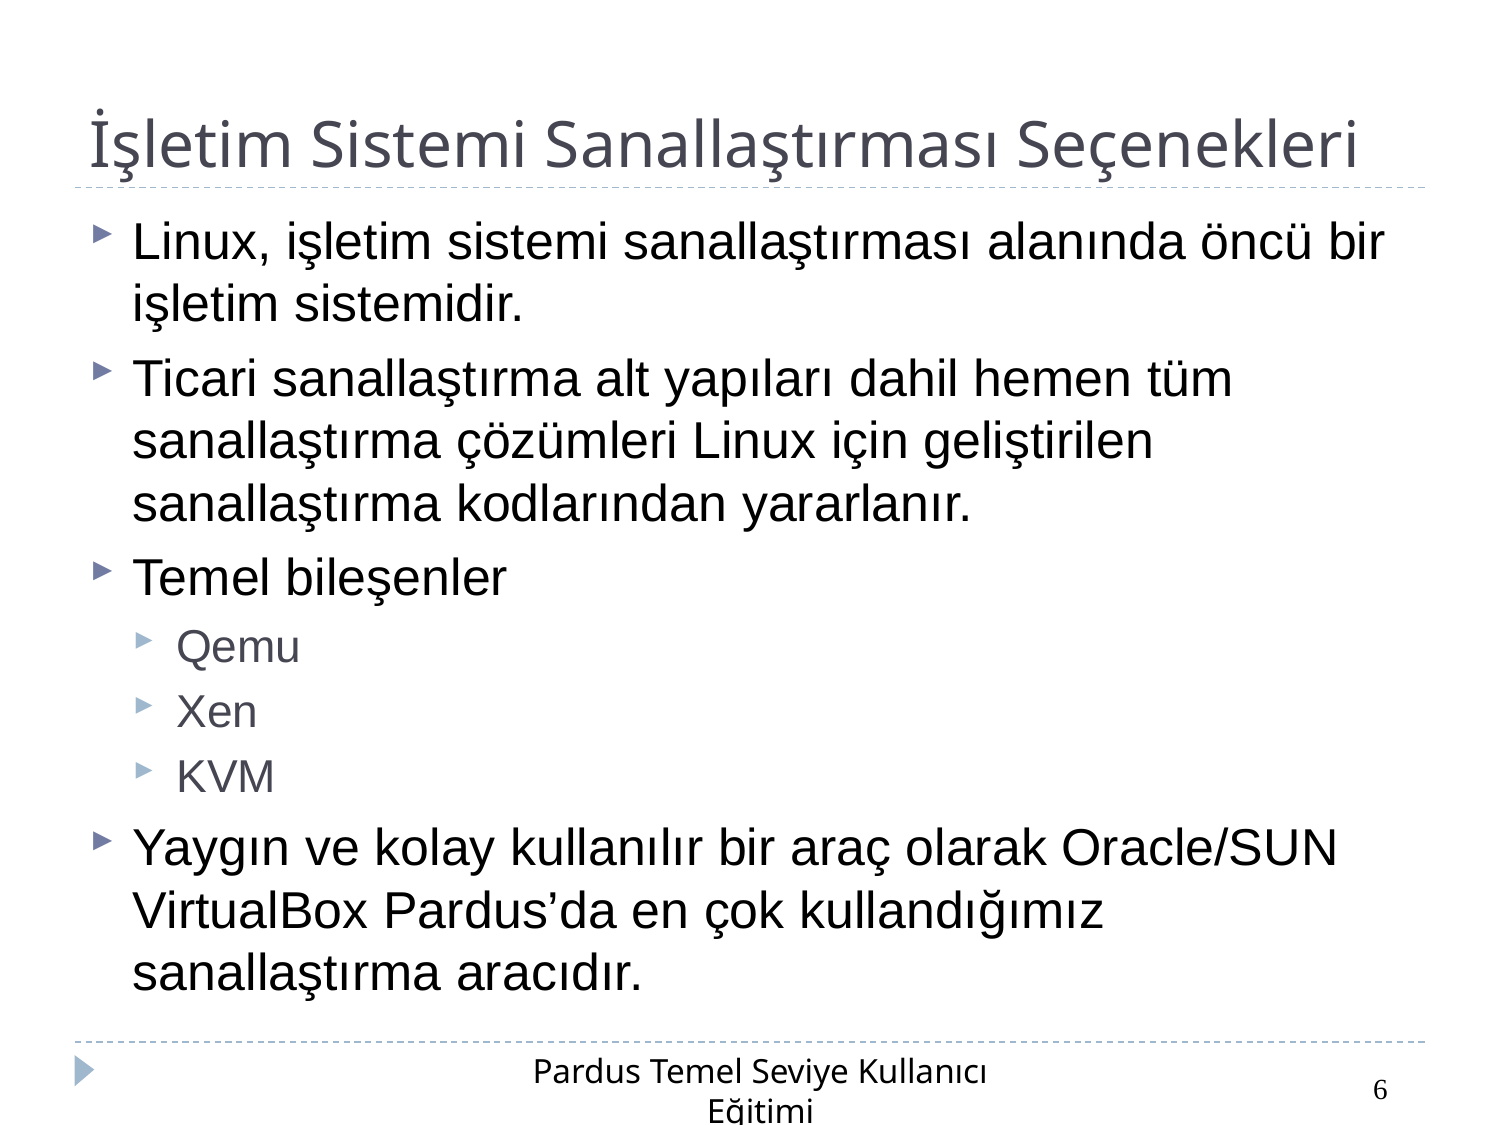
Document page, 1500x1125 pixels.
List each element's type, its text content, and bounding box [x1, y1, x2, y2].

title İşletim Sistemi Sanallaştırması Seçenekleri [75, 24, 1425, 188]
list Linux, işletim sistemi sanallaştırması alanında öncü bir işletim sistemidir. Ticari sanallaştırma alt yapıları dahil hemen tüm sanallaştırma çözümleri Linux için geliştirilen sanallaştırma kodlarından yararlanır. Temel bileşenler Qemu Xen KVM Yaygın ve kolay kullanılır bir araç olarak Oracle/SUN VirtualBox Pardus’da en çok kullandığımız sanallaştırma aracıdır. [75, 200, 1425, 1010]
